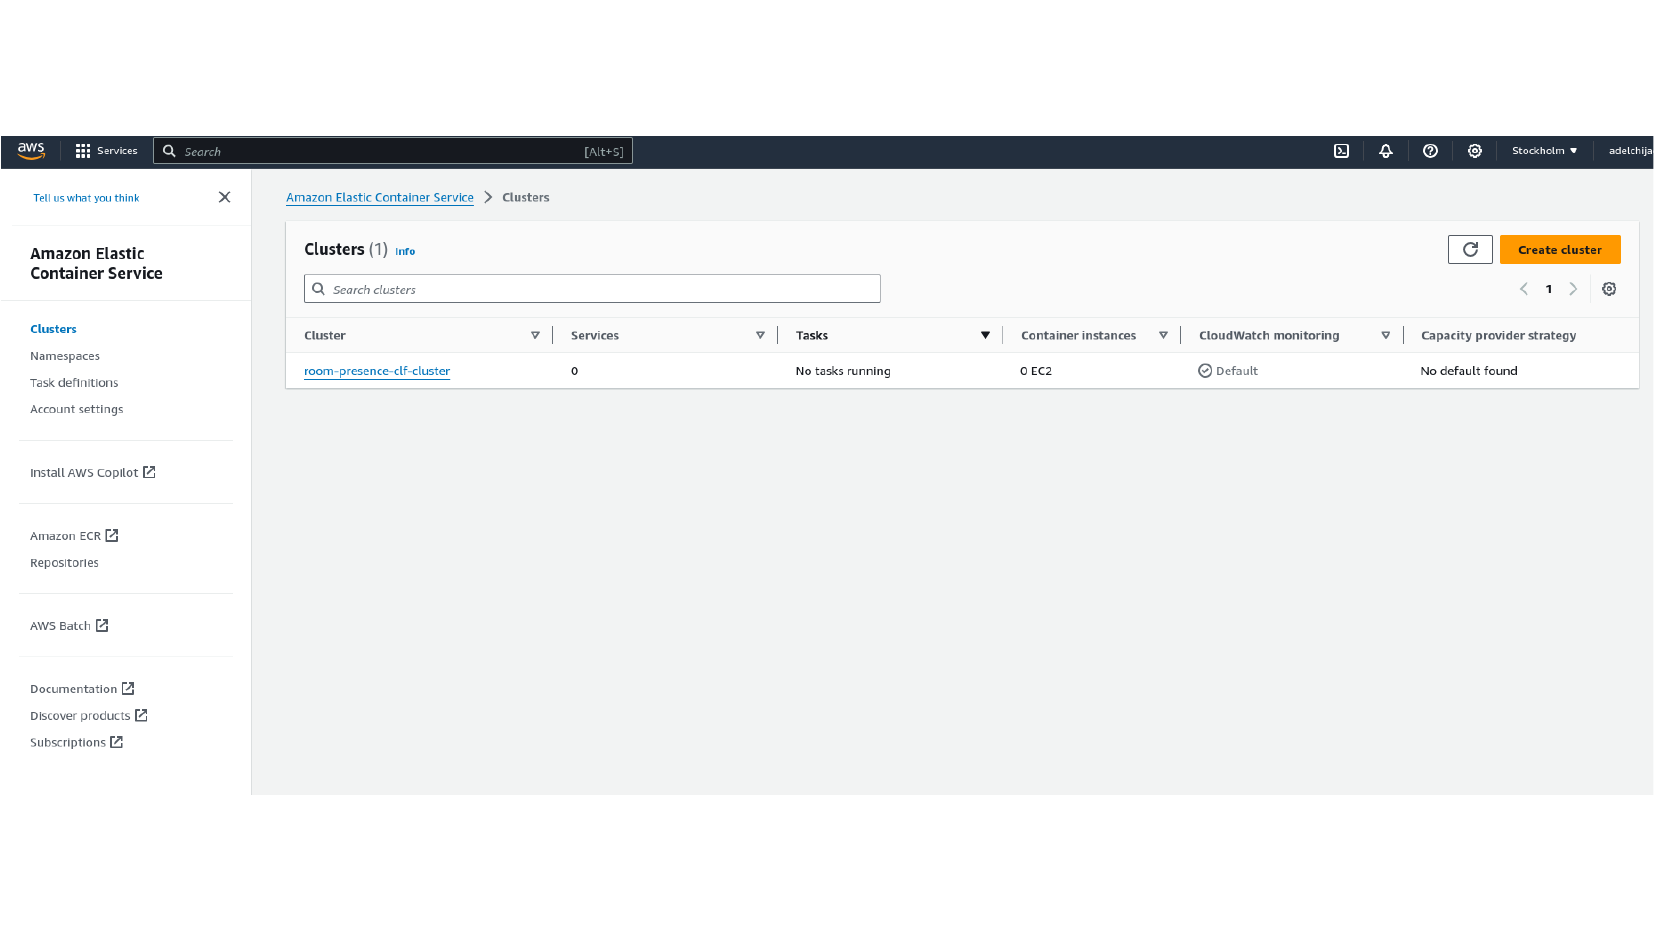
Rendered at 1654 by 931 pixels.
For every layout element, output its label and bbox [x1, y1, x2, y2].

picture [1, 136, 1654, 795]
